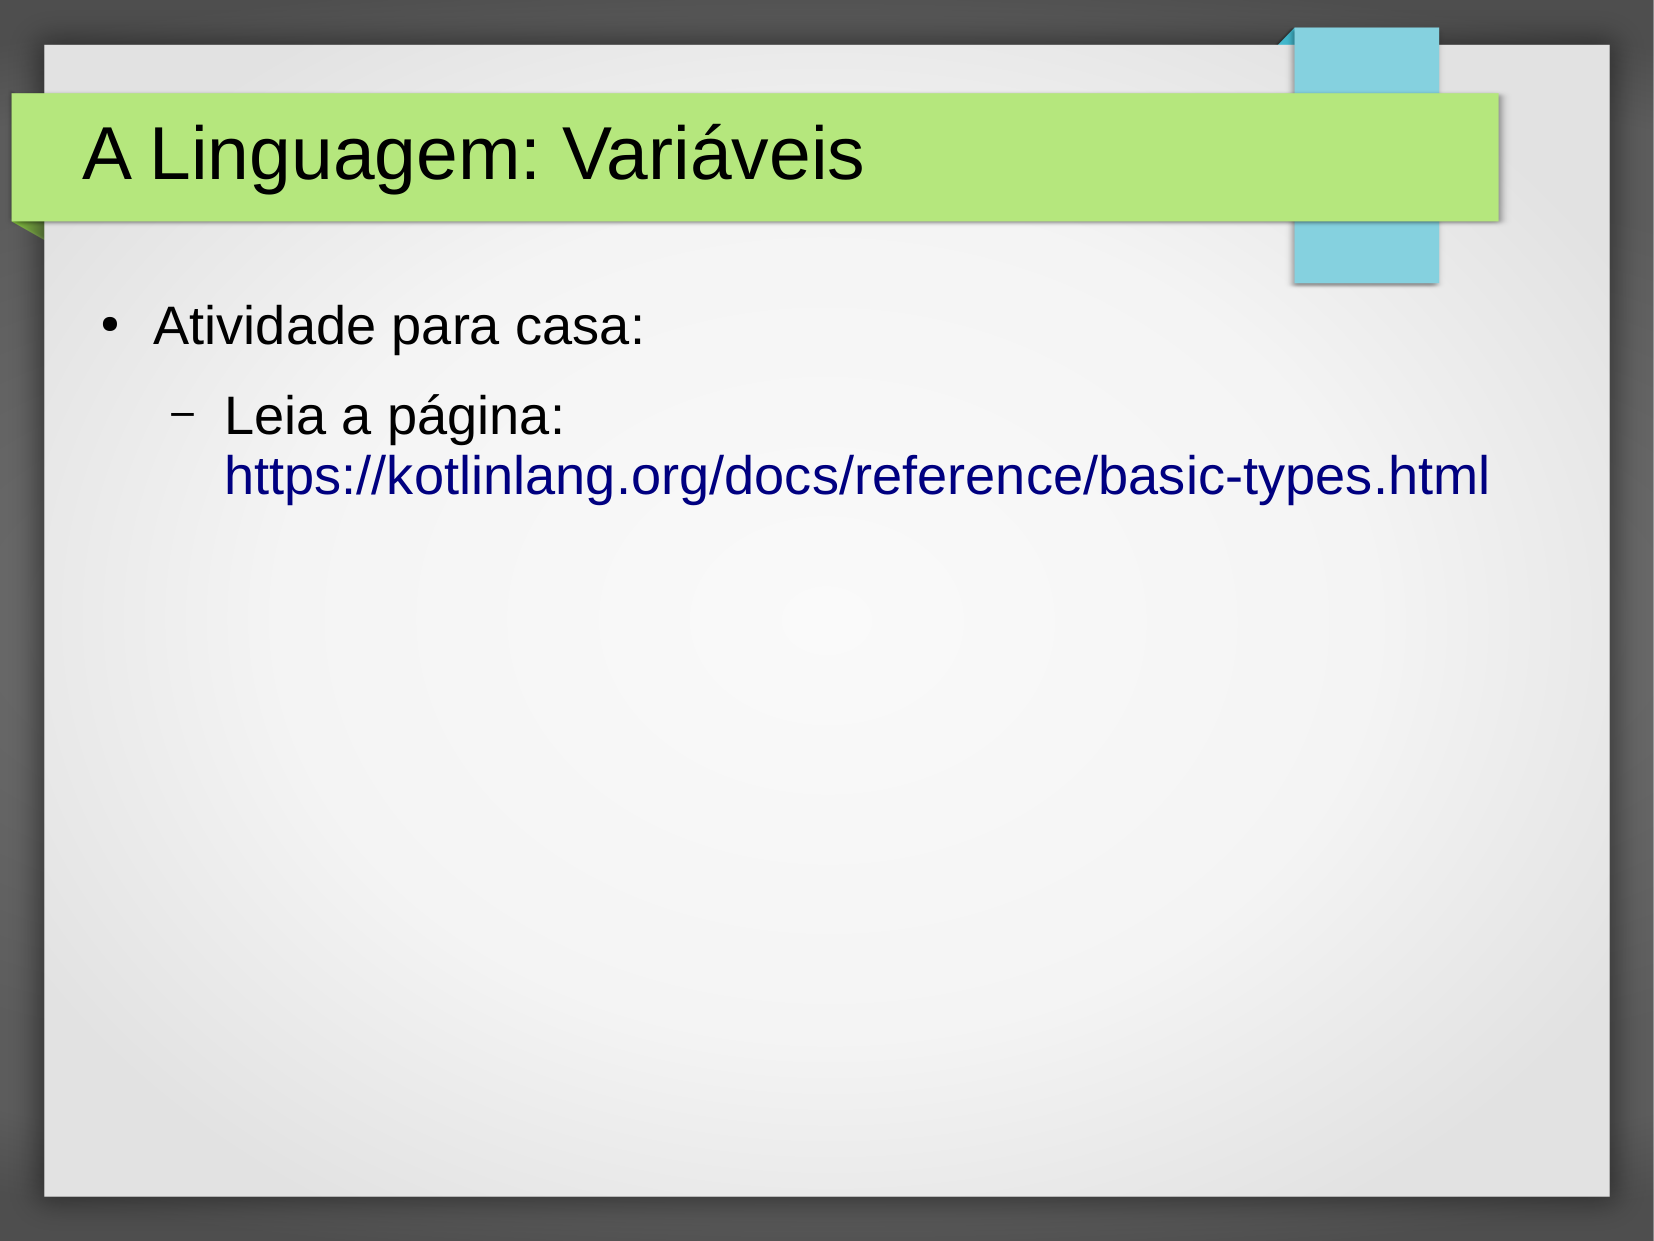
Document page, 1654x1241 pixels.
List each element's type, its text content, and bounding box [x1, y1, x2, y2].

picture [0, 0, 1654, 1241]
title A Linguagem: Variáveis [82, 94, 1264, 213]
list Atividade para casa: Leia a página: https://kotlinlang.org/docs/reference/basic-types.html [82, 295, 1571, 1015]
